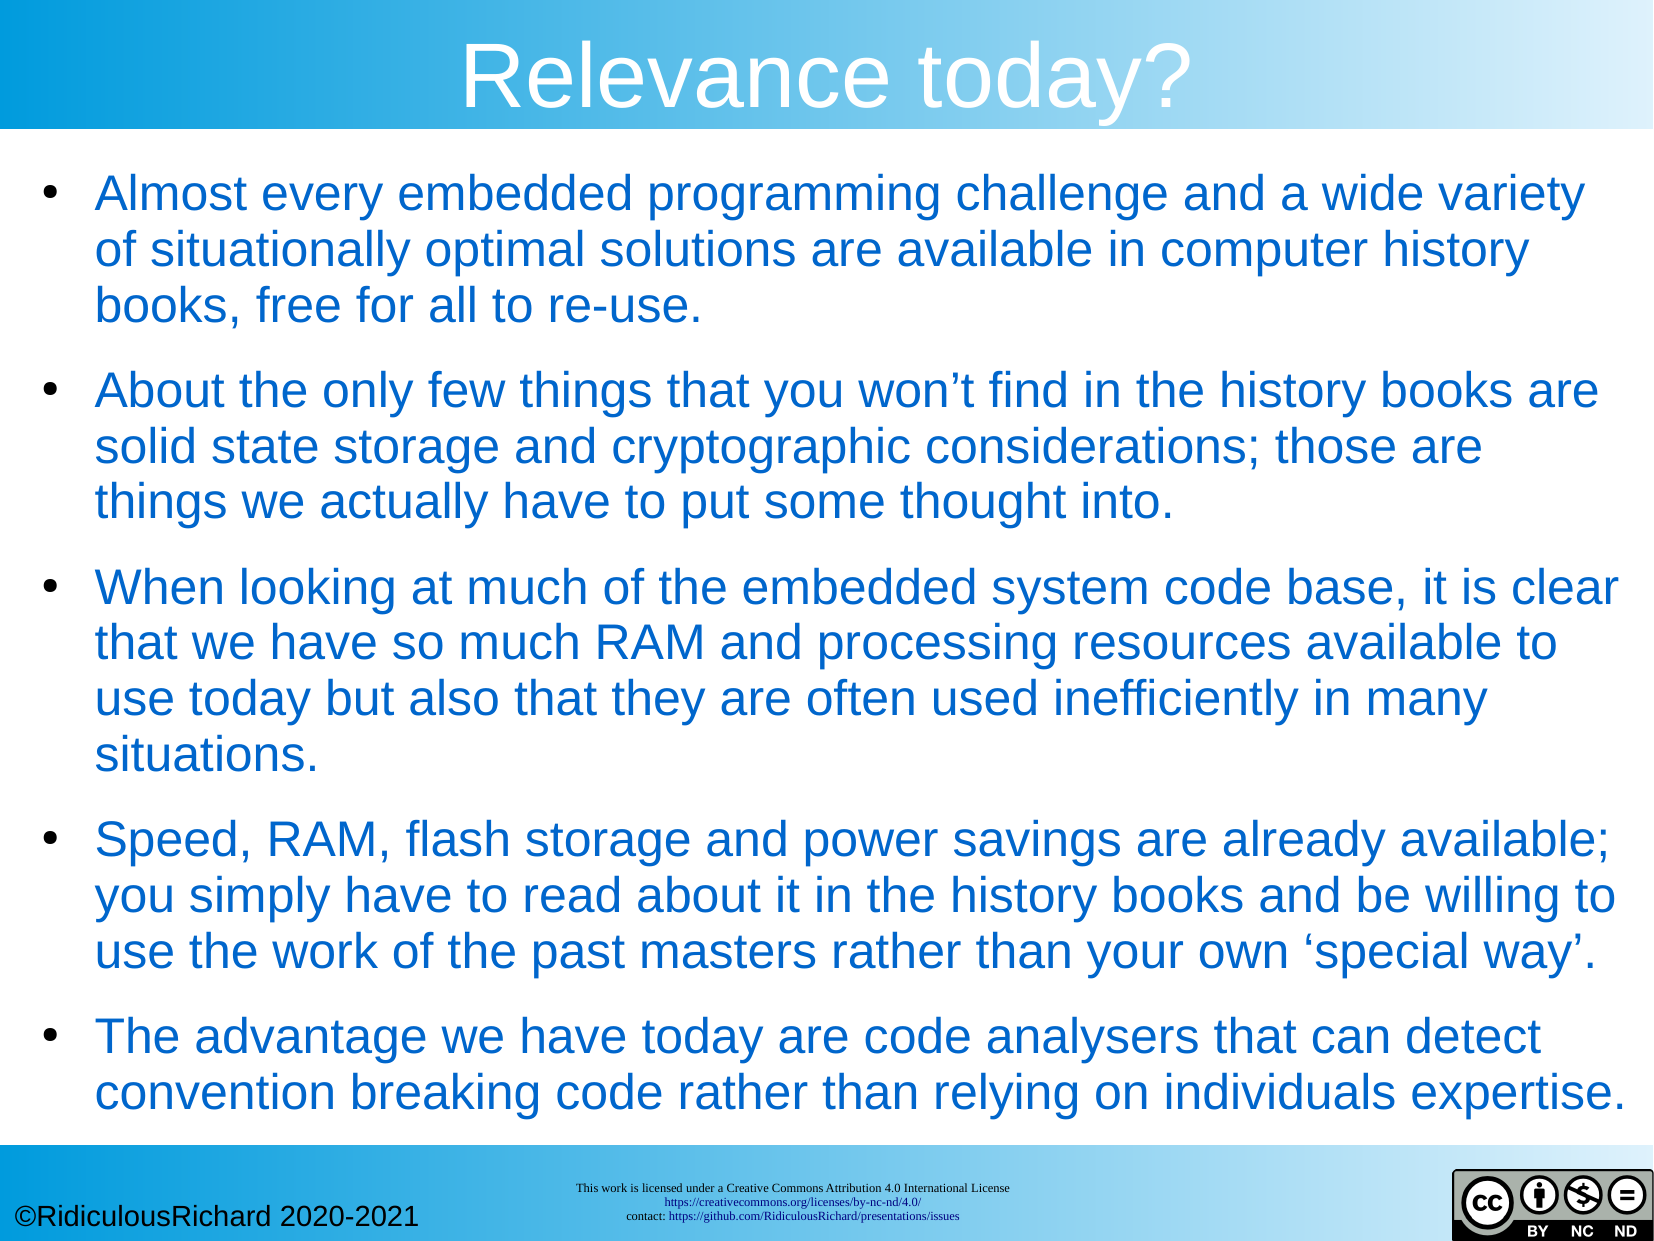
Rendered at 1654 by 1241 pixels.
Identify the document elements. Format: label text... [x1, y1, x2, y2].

list Almost every embedded programming challenge and a wide variety of situationally optimal solutions are available in computer history books, free for all to re-use. About the only few things that you won’t find in the history books are solid state storage and cryptographic considerations; those are things we actually have to put some thought into. When looking at much of the embedded system code base, it is clear that we have so much RAM and processing resources available to use today but also that they are often used inefficiently in many situations. Speed, RAM, flash storage and power savings are already available; you simply have to read about it in the history books and be willing to use the work of the past masters rather than your own ‘special way’. The advantage we have today are code analysers that can detect convention breaking code rather than relying on individuals expertise. [23, 165, 1630, 1123]
title Relevance today? [47, 0, 1607, 165]
picture [1452, 1169, 1654, 1241]
picture [138, 1146, 142, 1241]
